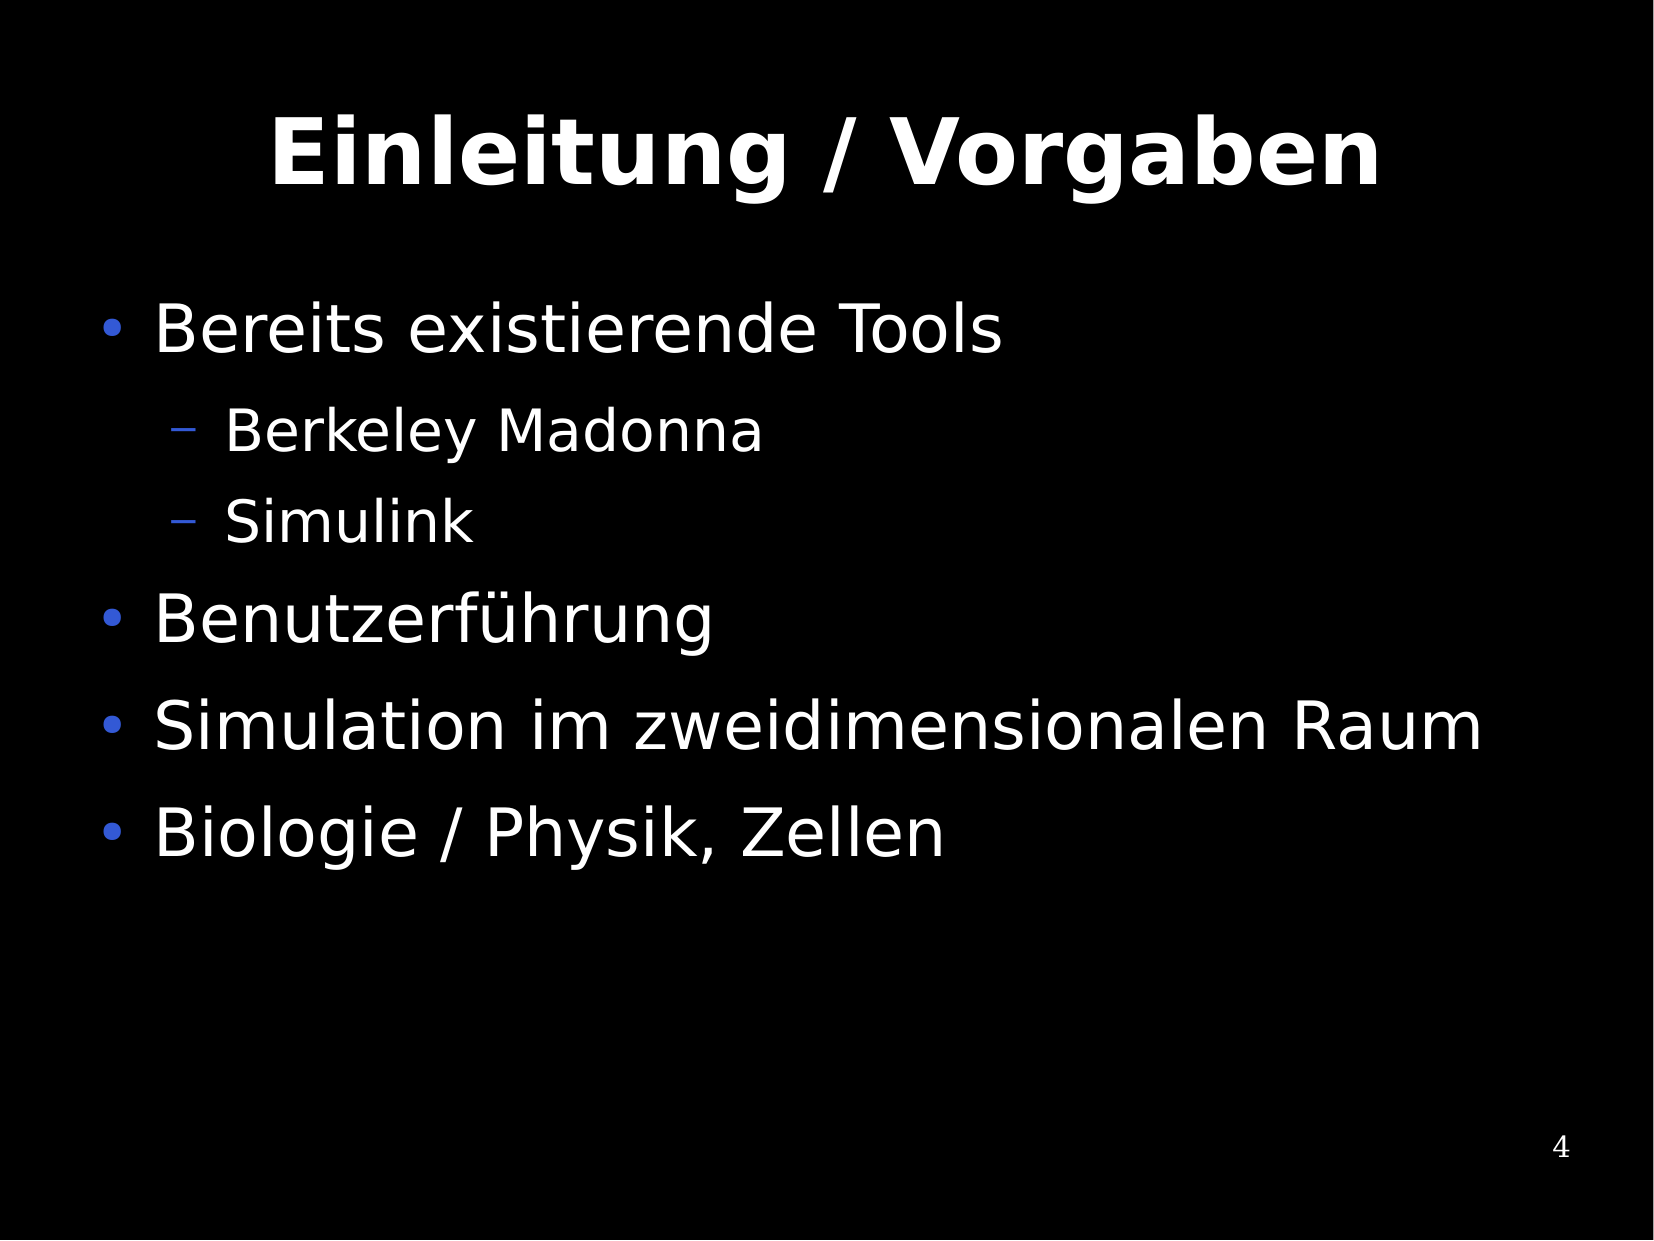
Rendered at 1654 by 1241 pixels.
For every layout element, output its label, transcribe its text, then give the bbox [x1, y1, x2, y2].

title Einleitung / Vorgaben [82, 49, 1571, 257]
list Bereits existierende Tools Berkeley Madonna Simulink Benutzerführung Simulation im zweidimensionalen Raum Biologie / Physik, Zellen [82, 290, 1538, 1010]
